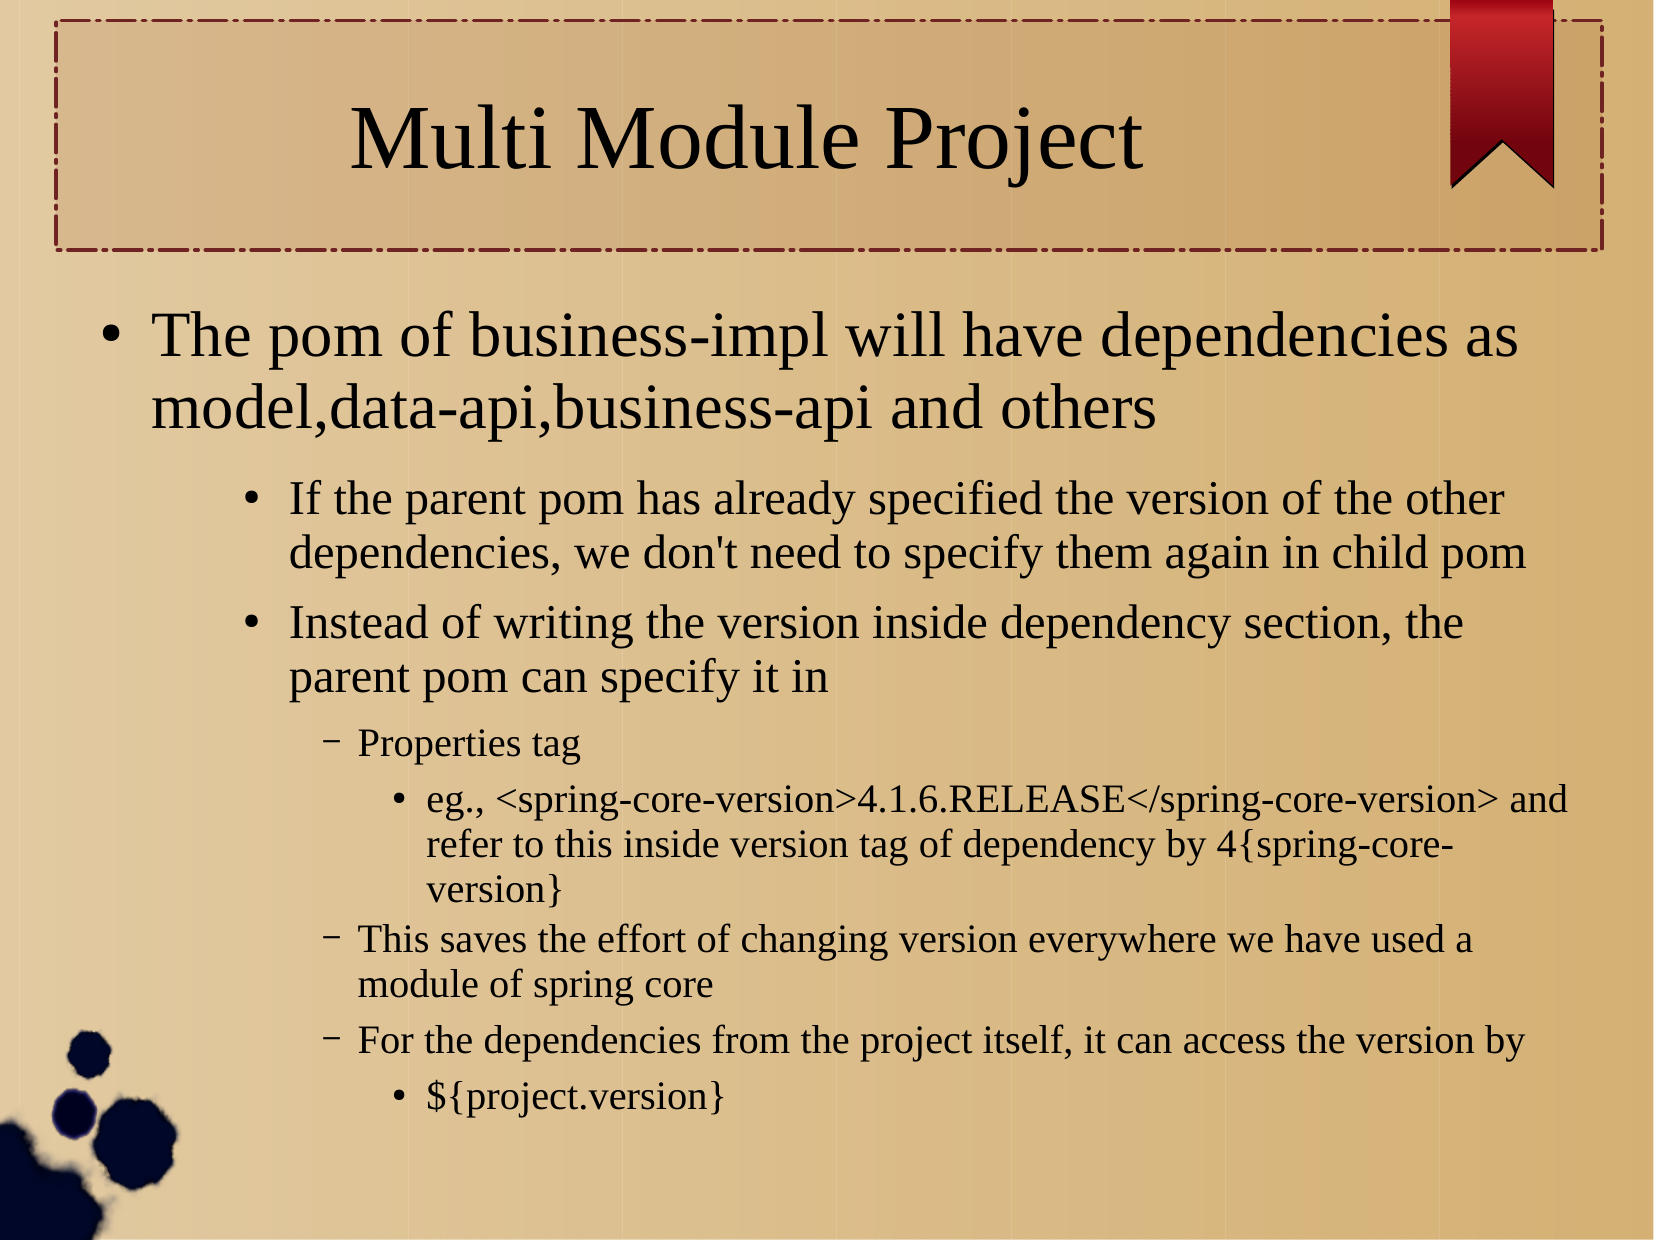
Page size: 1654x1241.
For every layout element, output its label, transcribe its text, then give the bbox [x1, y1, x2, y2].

title Multi Module Project [82, 47, 1412, 229]
list The pom of business-impl will have dependencies as model,data-api,business-api and others If the parent pom has already specified the version of the other dependencies, we don't need to specify them again in child pom Instead of writing the version inside dependency section, the parent pom can specify it in Properties tag eg., <spring-core-version>4.1.6.RELEASE</spring-core-version> and refer to this inside version tag of dependency by 4{spring-core-version} This saves the effort of changing version everywhere we have used a module of spring core For the dependencies from the project itself, it can access the version by ${project.version} [82, 299, 1571, 1205]
